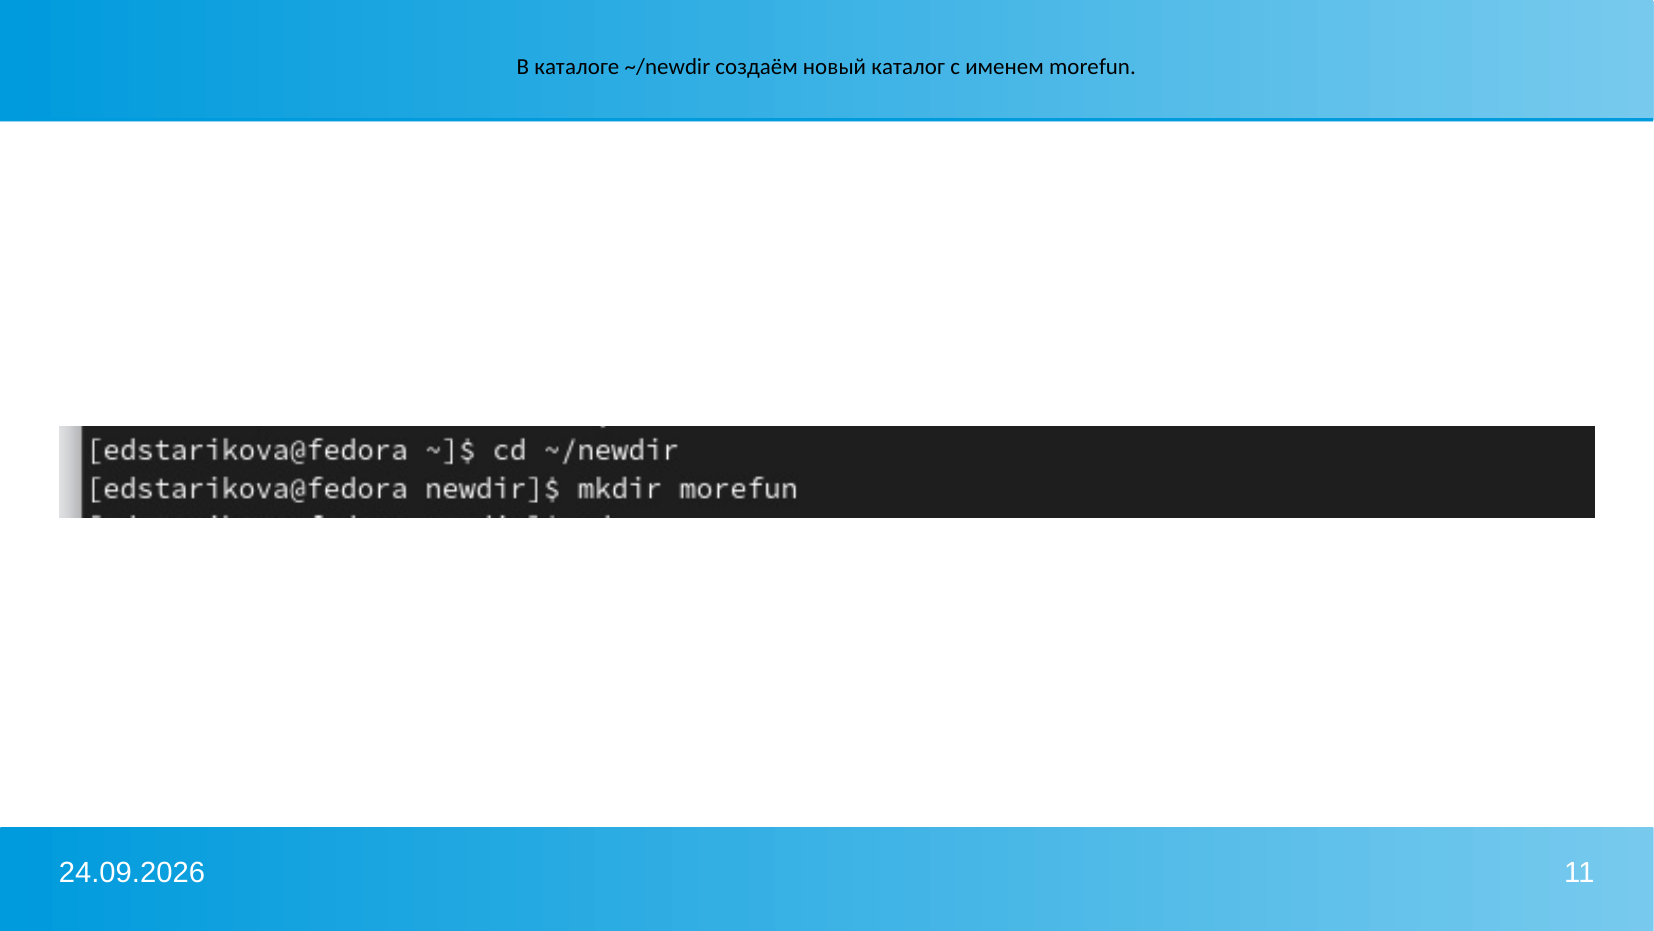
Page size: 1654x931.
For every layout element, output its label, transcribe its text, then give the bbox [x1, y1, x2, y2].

title В каталоге ~/newdir создаём новый каталог с именем morefun. [59, 29, 1595, 108]
picture [59, 426, 1595, 518]
